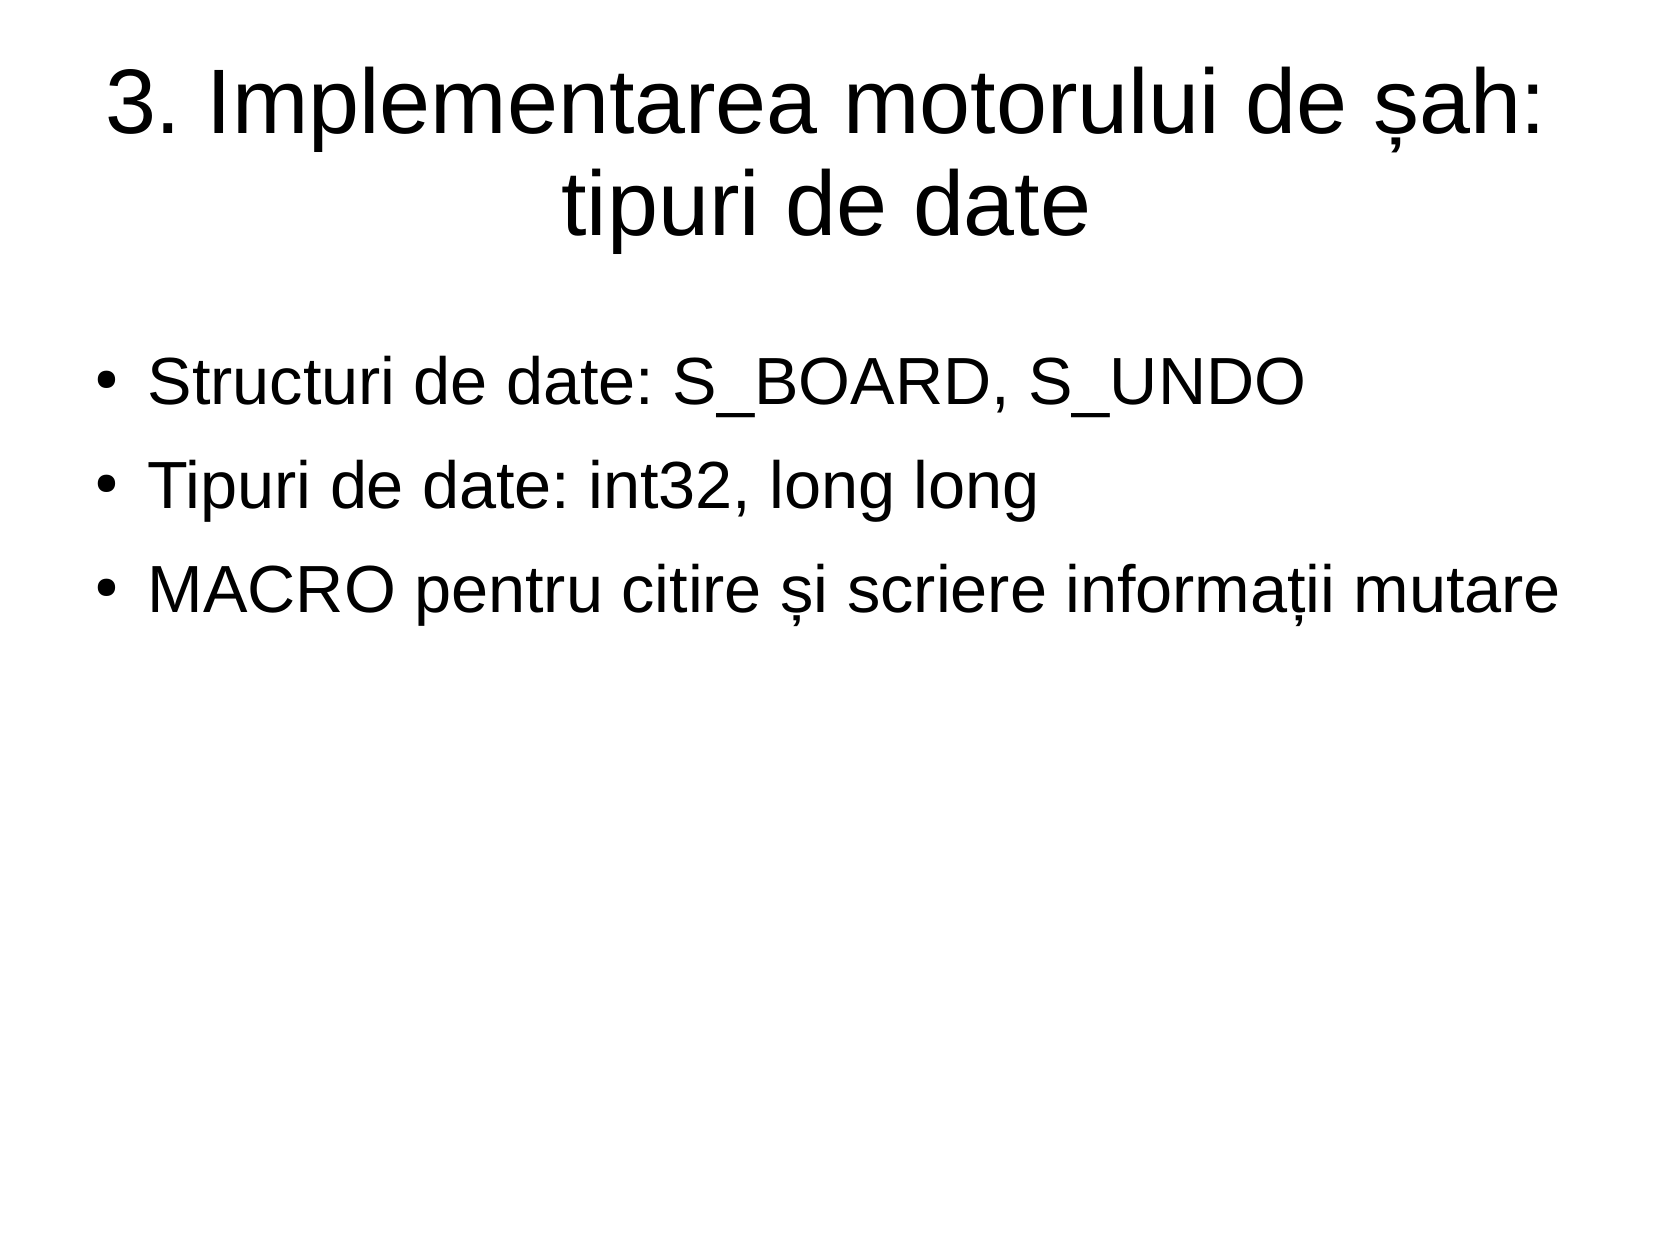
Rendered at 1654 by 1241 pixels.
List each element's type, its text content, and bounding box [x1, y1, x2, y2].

list Structuri de date: S_BOARD, S_UNDO Tipuri de date: int32, long long MACRO pentru citire și scriere informații mutare [76, 343, 1565, 1063]
title 3. Implementarea motorului de șah: tipuri de date [82, 49, 1571, 257]
